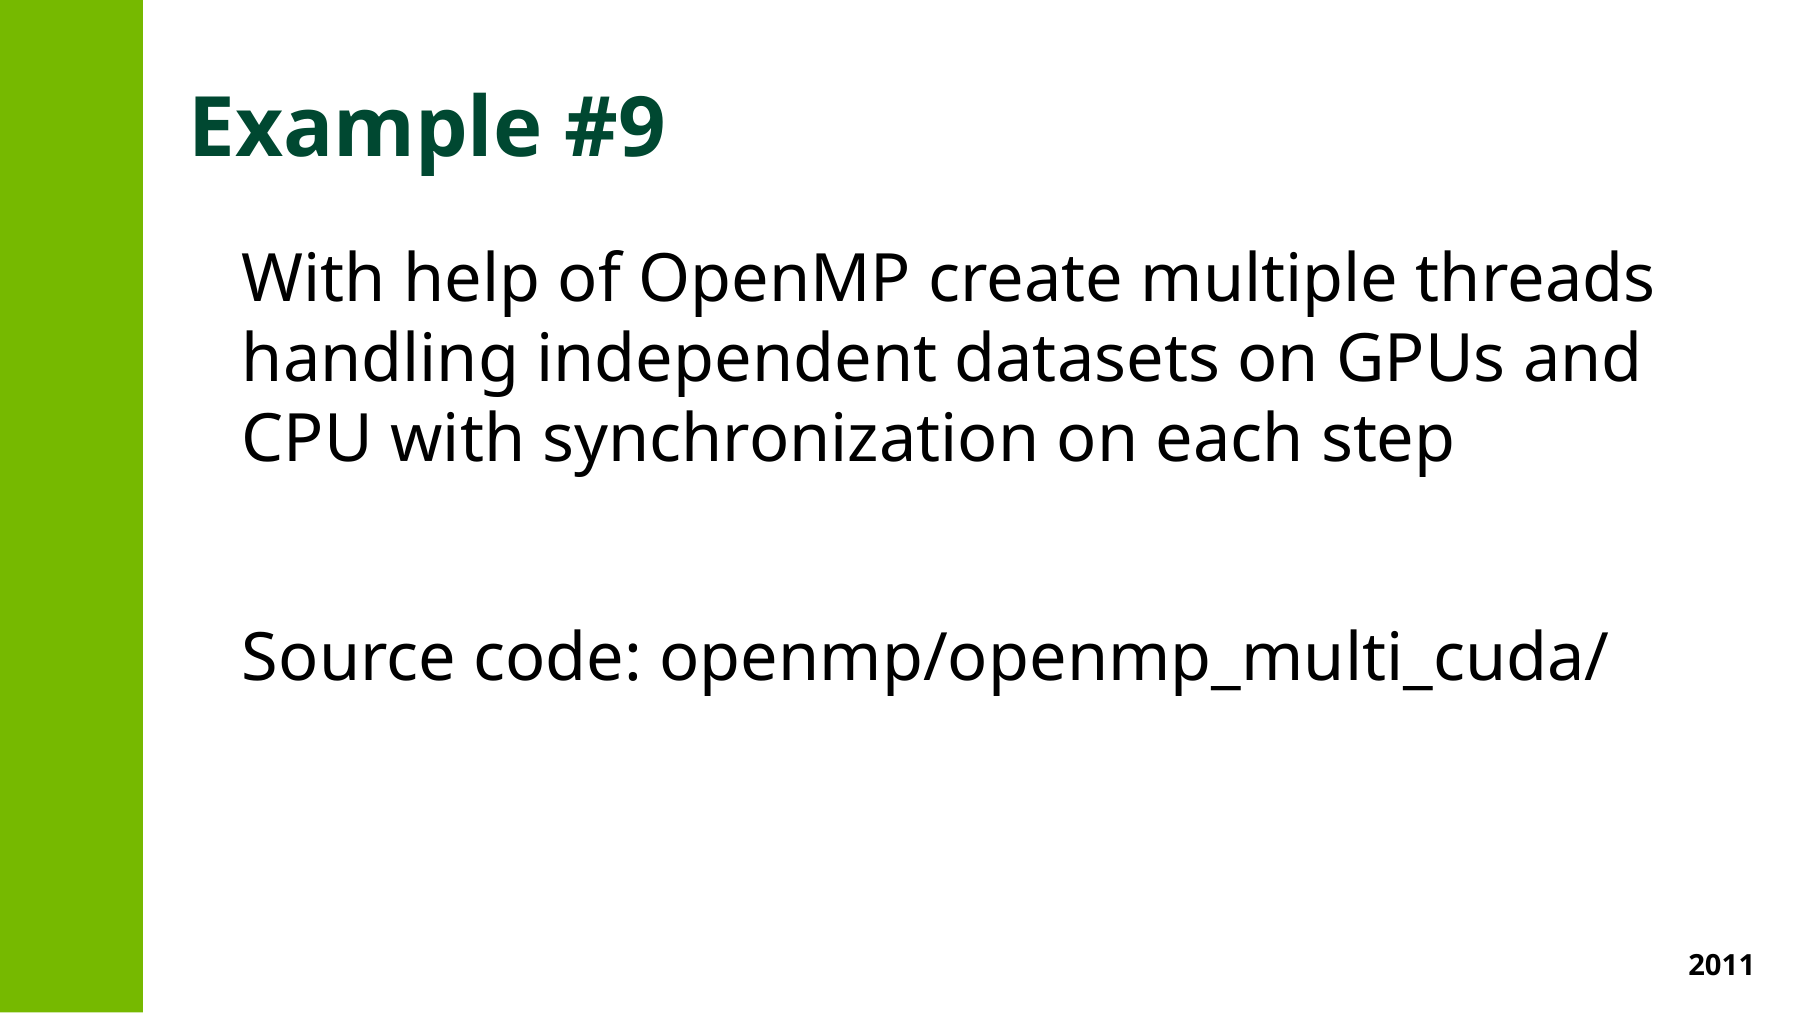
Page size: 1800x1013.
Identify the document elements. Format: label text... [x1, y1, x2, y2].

title Example #9 [188, 40, 1733, 211]
list With help of OpenMP create multiple threads handling independent datasets on GPUs and CPU with synchronization on each step Source code: openmp/openmp_multi_cuda/ [188, 227, 1733, 976]
